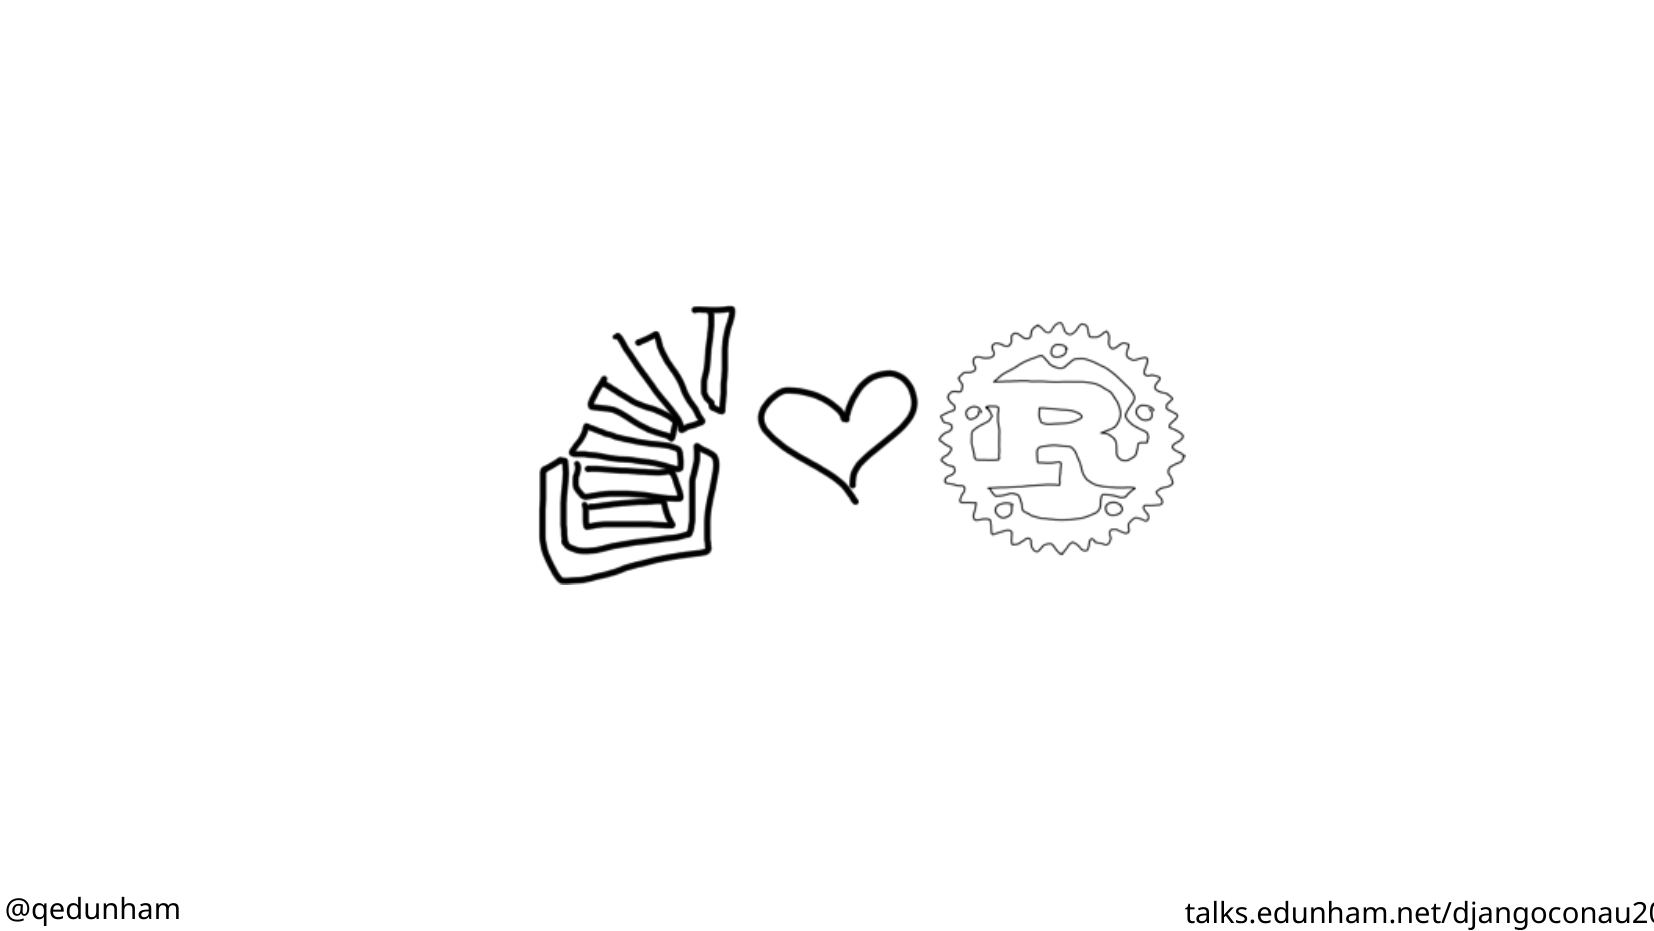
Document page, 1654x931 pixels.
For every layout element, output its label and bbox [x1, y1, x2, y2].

picture [538, 305, 1186, 586]
